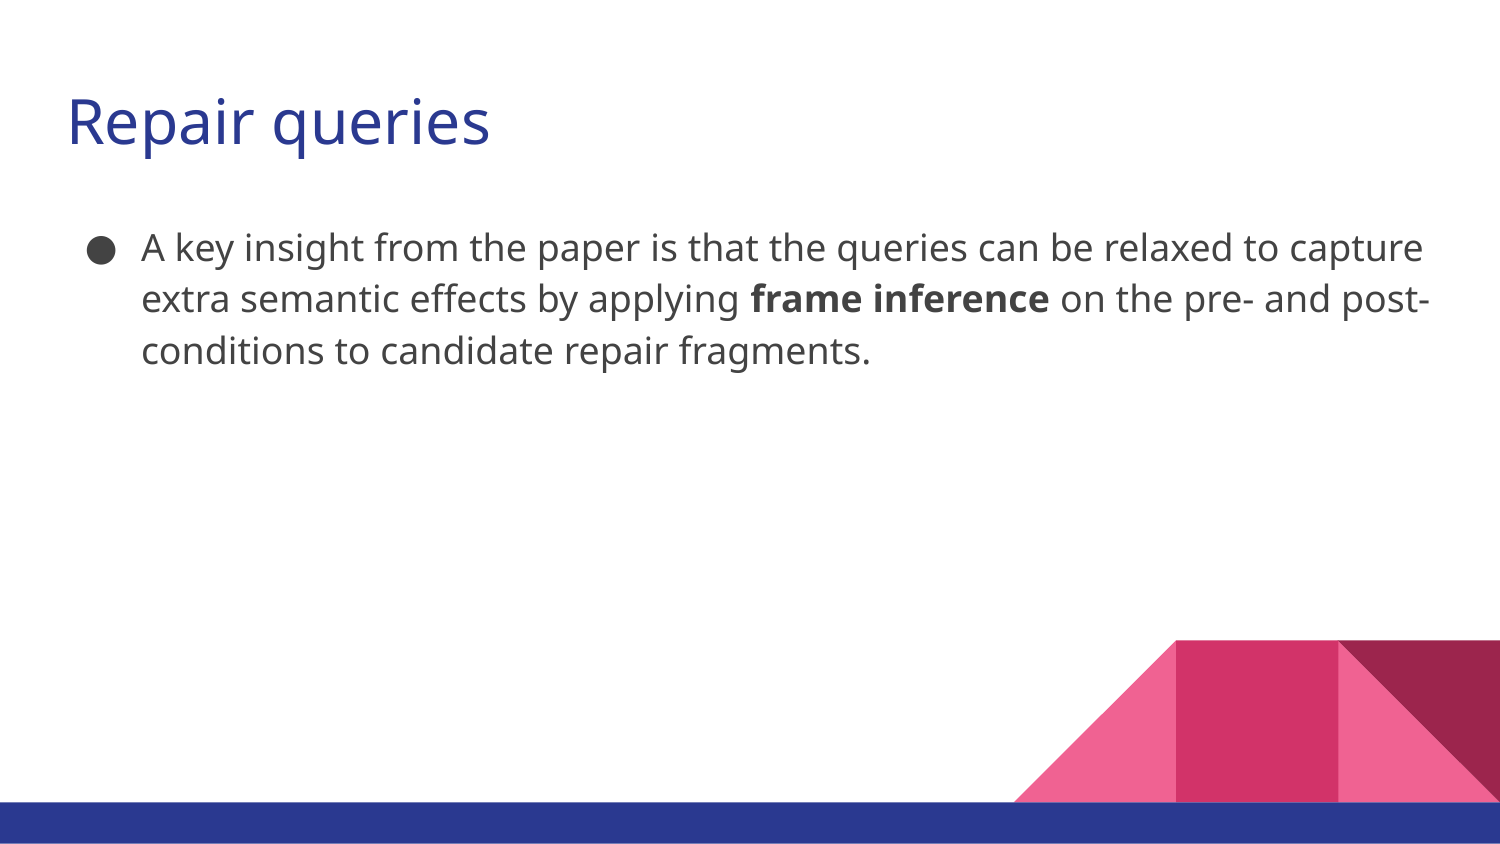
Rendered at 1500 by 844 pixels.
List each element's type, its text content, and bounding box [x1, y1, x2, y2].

list A key insight from the paper is that the queries can be relaxed to capture extra semantic effects by applying frame inference on the pre- and post-conditions to candidate repair fragments. [51, 201, 1449, 750]
title Repair queries [51, 67, 1449, 167]
